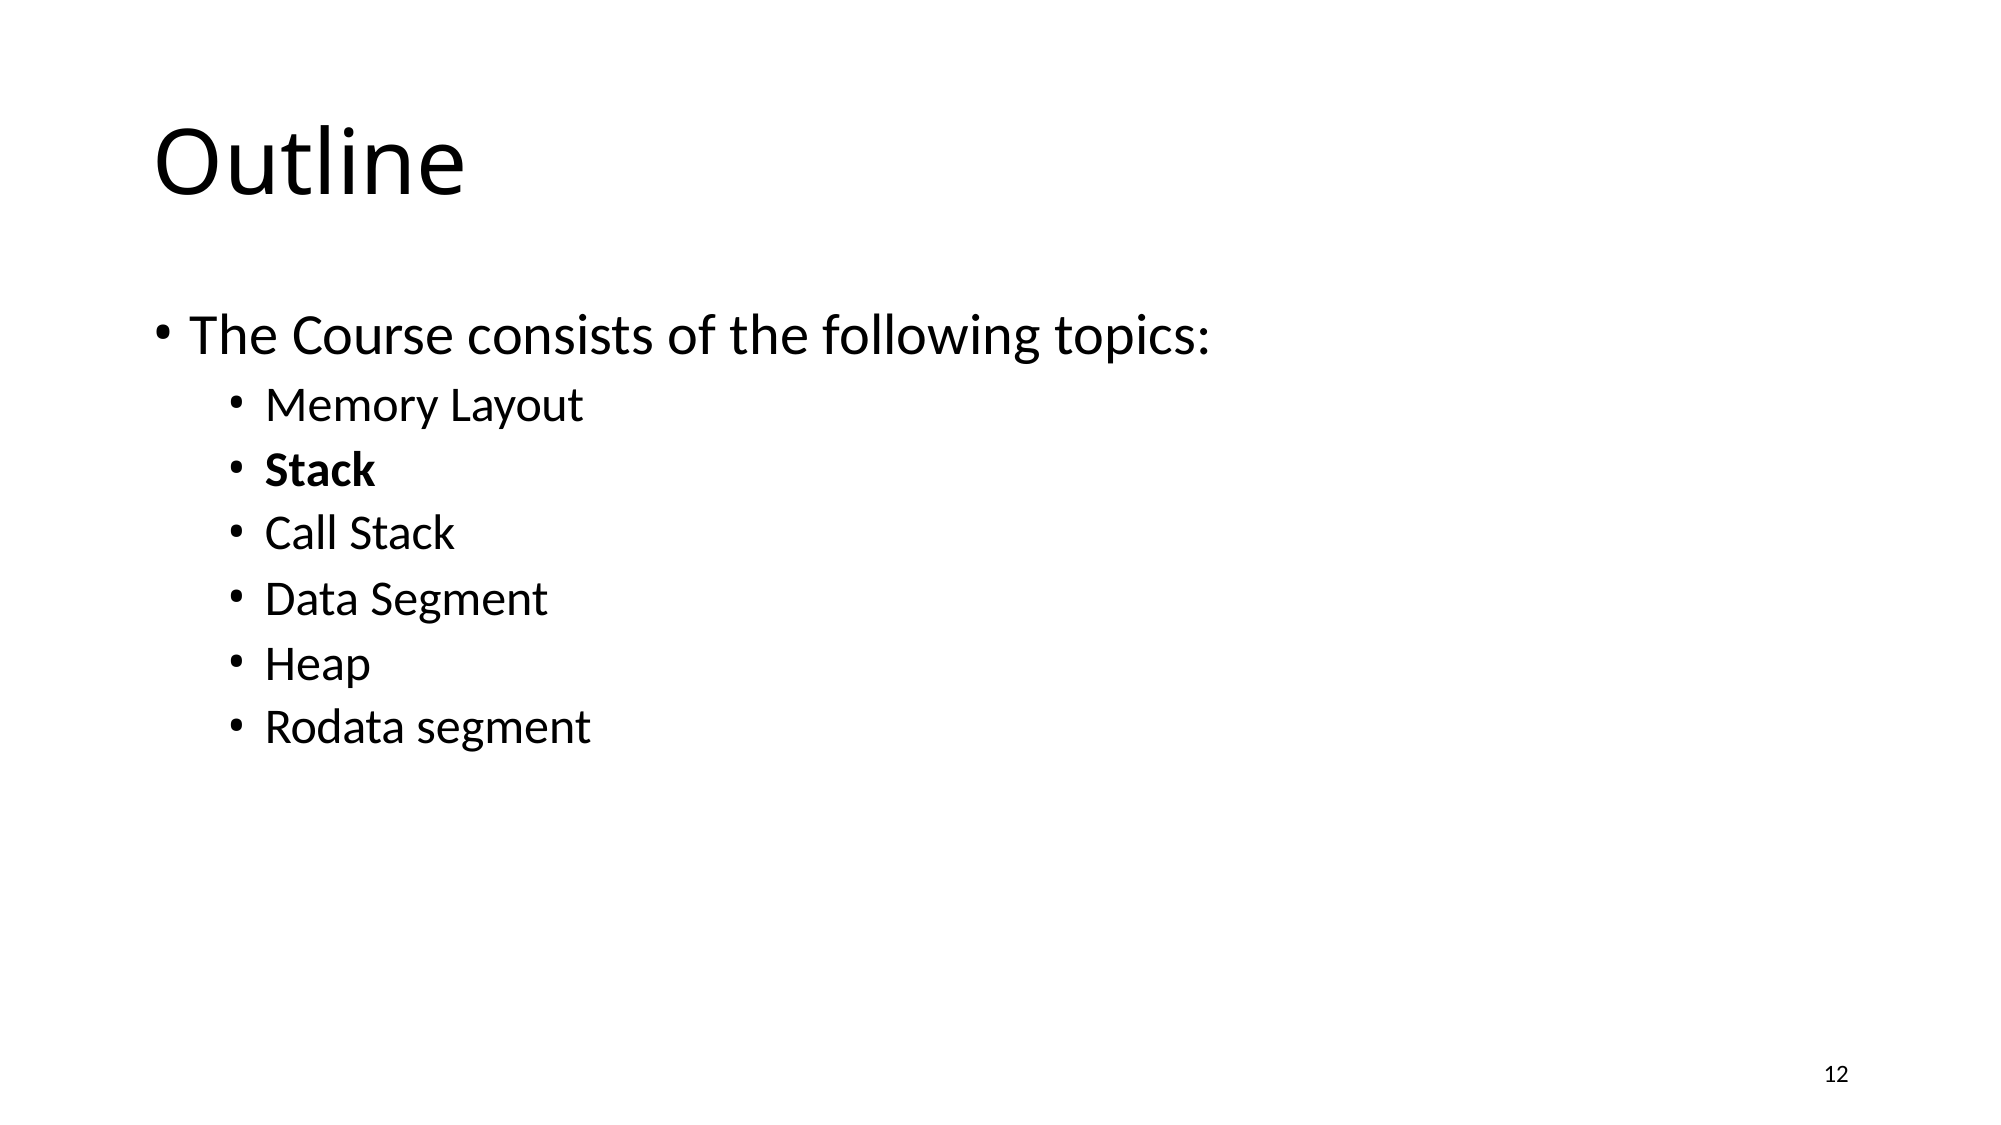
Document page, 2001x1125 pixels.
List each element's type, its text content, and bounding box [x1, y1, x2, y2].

text_box The Course consists of the following topics: Memory Layout Stack Call Stack Data Segment Heap Rodata segment [150, 288, 1215, 754]
title Outline [150, 100, 601, 271]
text_box 12 [1821, 1055, 1851, 1088]
